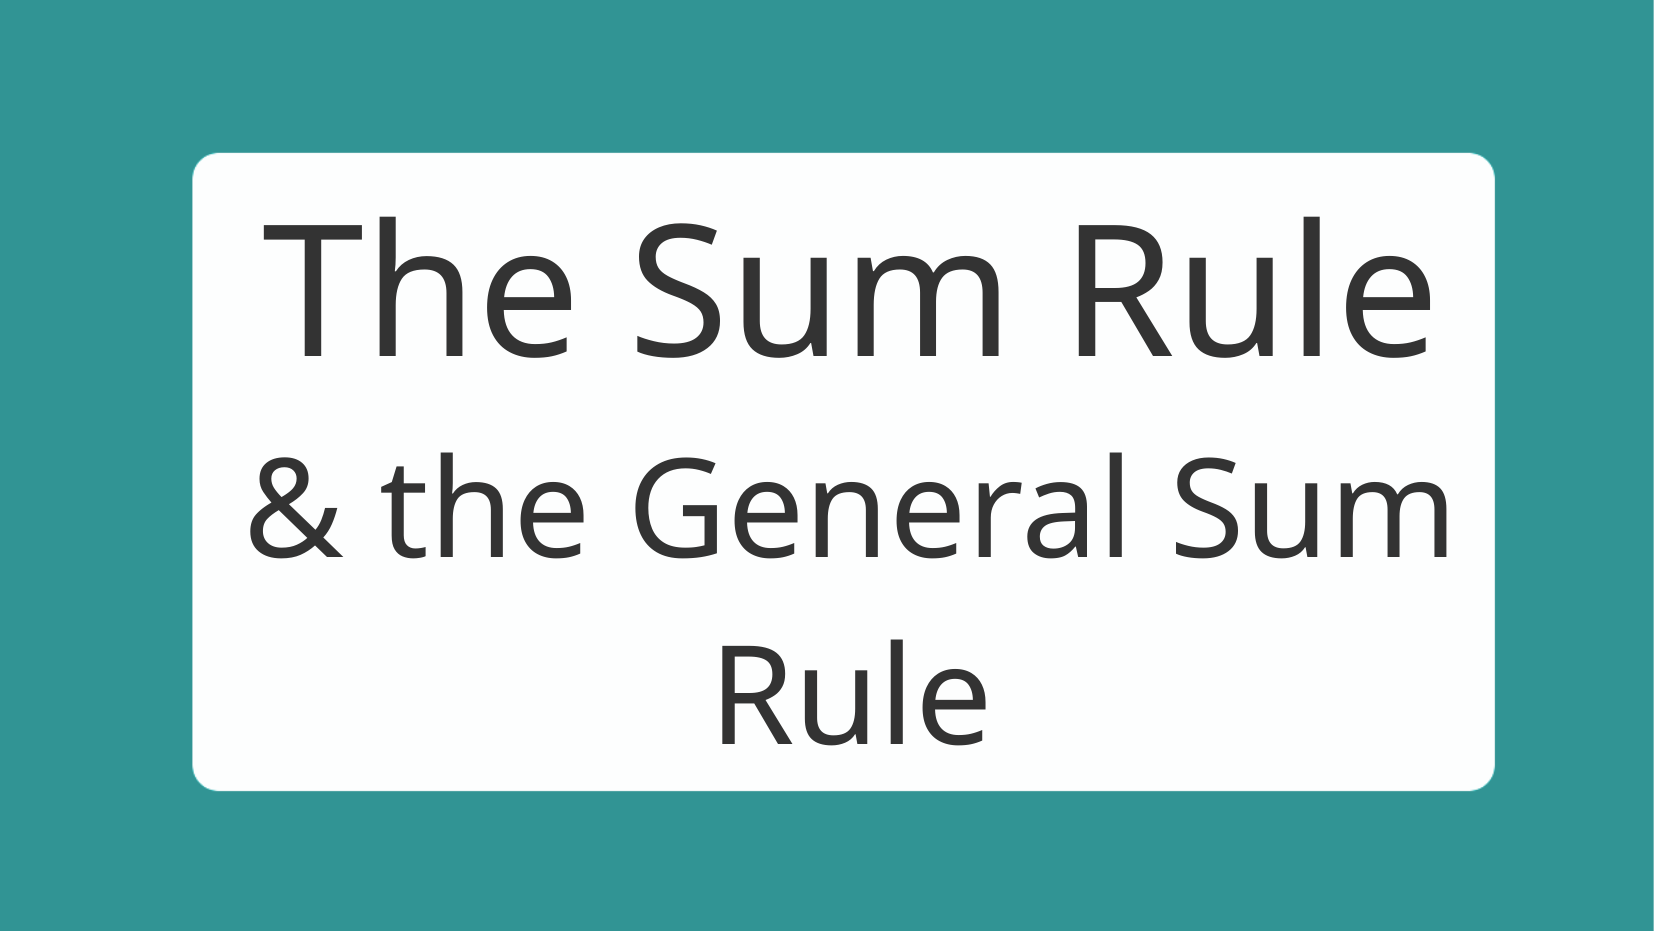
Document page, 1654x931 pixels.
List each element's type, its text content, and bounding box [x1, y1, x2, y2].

title The Sum Rule & the General Sum Rule [226, 172, 1477, 773]
picture [0, 0, 1654, 931]
